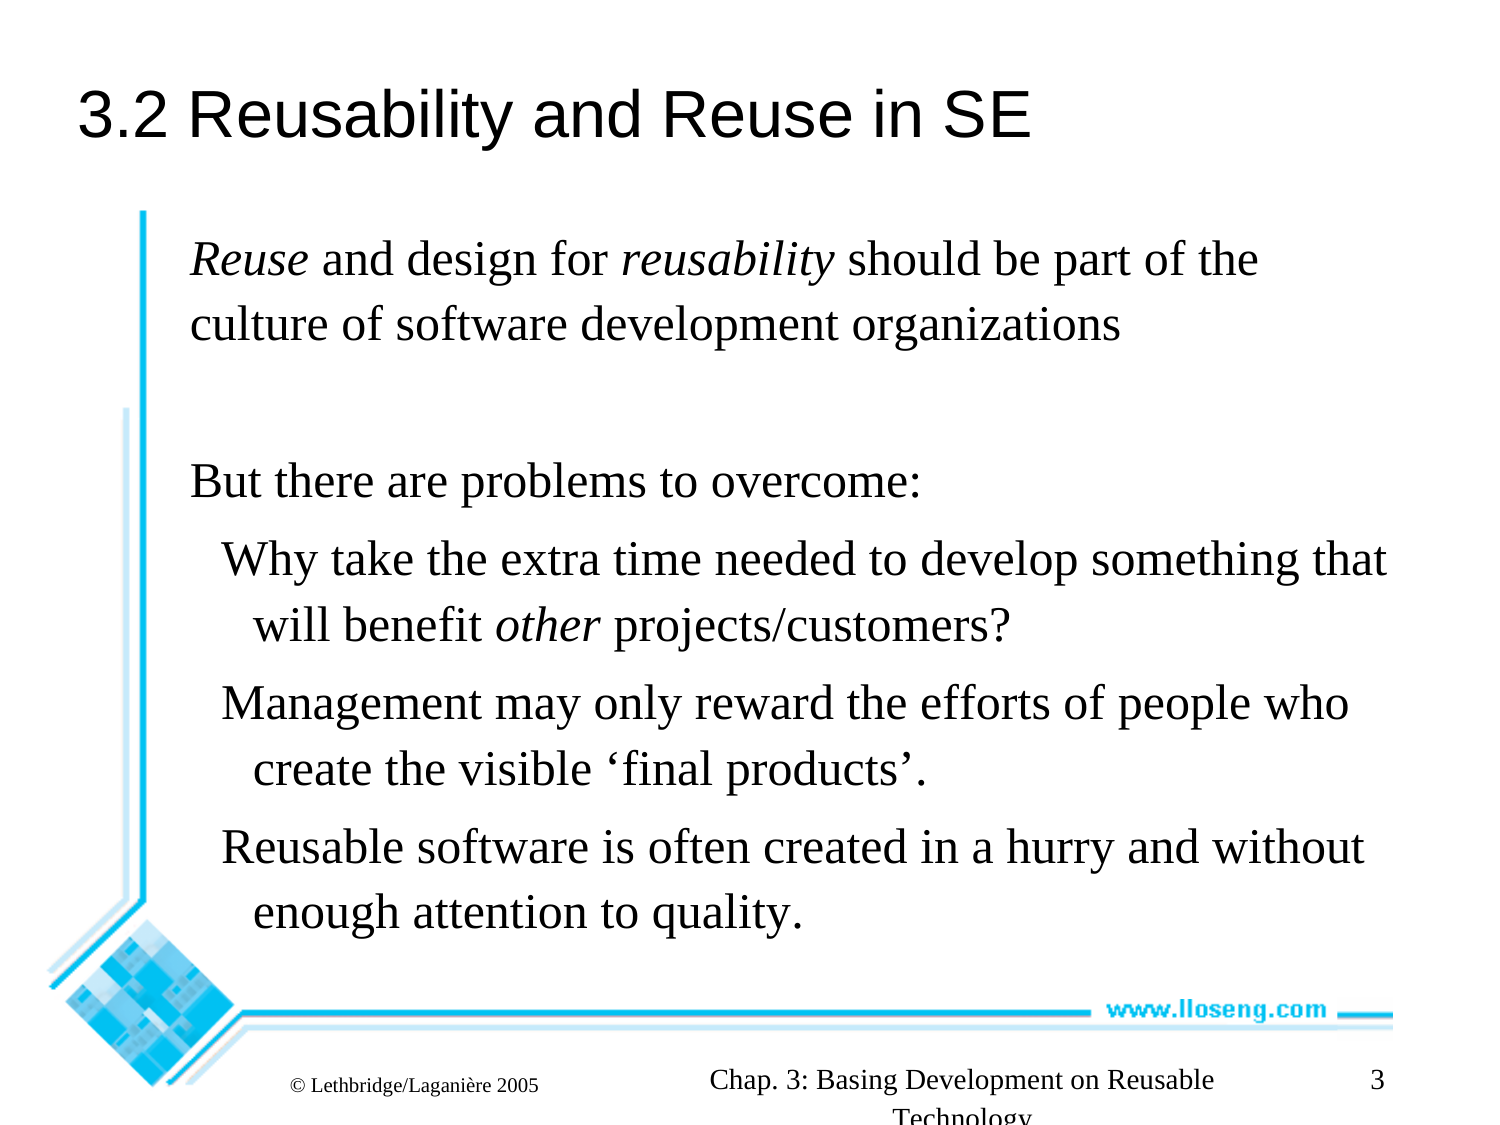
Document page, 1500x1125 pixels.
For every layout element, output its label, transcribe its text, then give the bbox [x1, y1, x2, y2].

list Reuse and design for reusability should be part of the culture of software development organizations But there are problems to overcome: Why take the extra time needed to develop something that will benefit other projects/customers? Management may only reward the efforts of people who create the visible ‘final products’. Reusable software is often created in a hurry and without enough attention to quality. [174, 212, 1413, 1000]
title 3.2 Reusability and Reuse in SE [62, 37, 1413, 188]
picture [35, 199, 1363, 1089]
text_box Chap. 3: Basing Development on Reusable Technology [624, 1050, 1300, 1125]
text_box © Lethbridge/Laganière 2005 [275, 1062, 601, 1125]
text_box 15 [1325, 1050, 1401, 1125]
